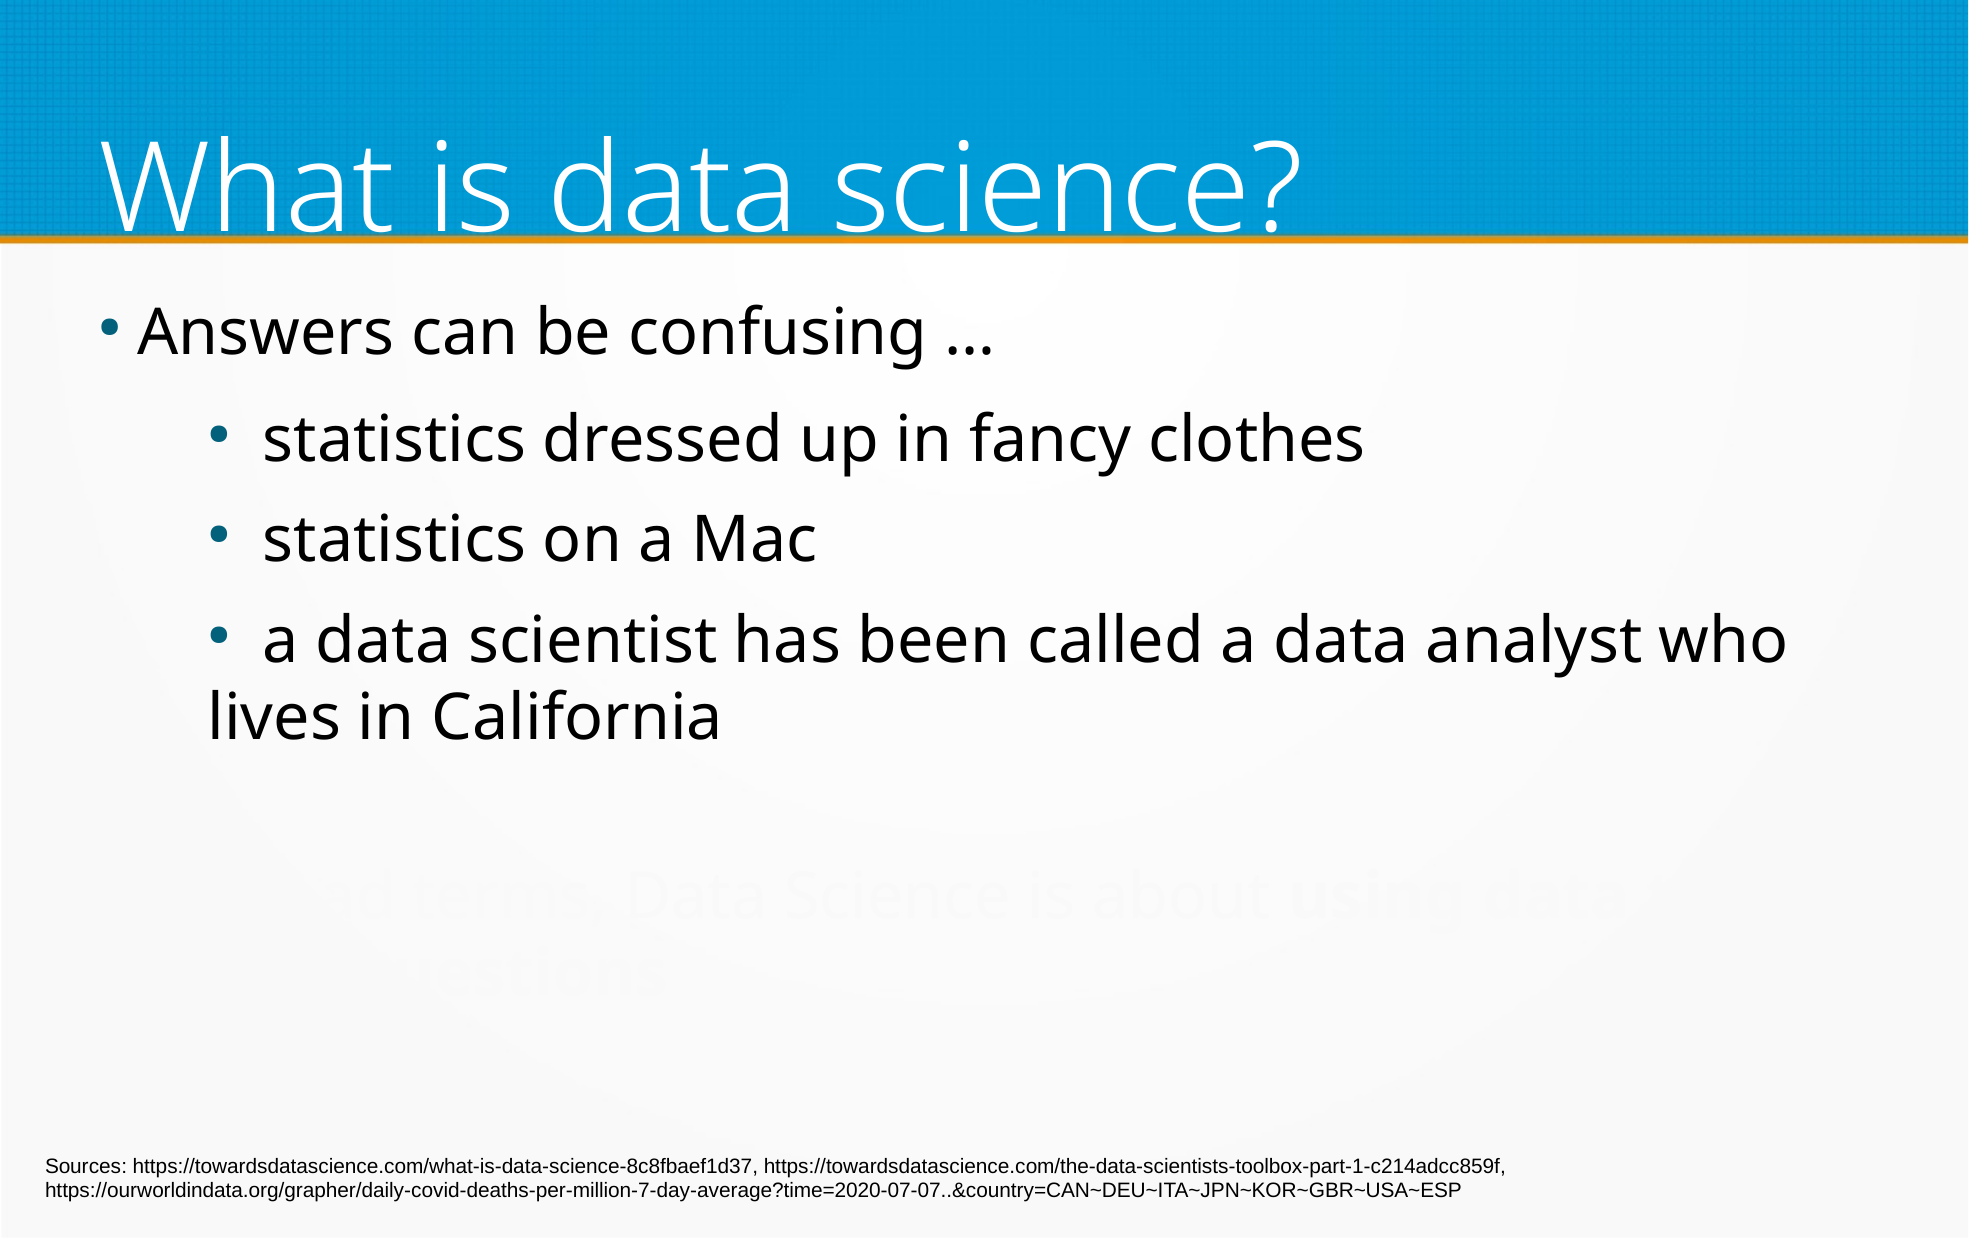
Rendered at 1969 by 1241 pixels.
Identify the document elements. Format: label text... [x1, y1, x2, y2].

picture [0, 233, 1969, 1241]
text_box Sources: https://towardsdatascience.com/what-is-data-science-8c8fbaef1d37, https://towardsdatascience.com/the-data-scientists-toolbox-part-1-c214adcc859f,https://ourworldindata.org/grapher/daily-covid-deaths-per-million-7-day-average?time=2020-07-07..&country=CAN~DEU~ITA~JPN~KOR~GBR~USA~ESP [45, 1155, 1968, 1241]
list Answers can be confusing … statistics dressed up in fancy clothes statistics on a Mac a data scientist has been called a data analyst who lives in California In broad terms, Data Science is about using data to answer questions [98, 290, 1870, 1010]
title What is data science? [98, 49, 1870, 257]
